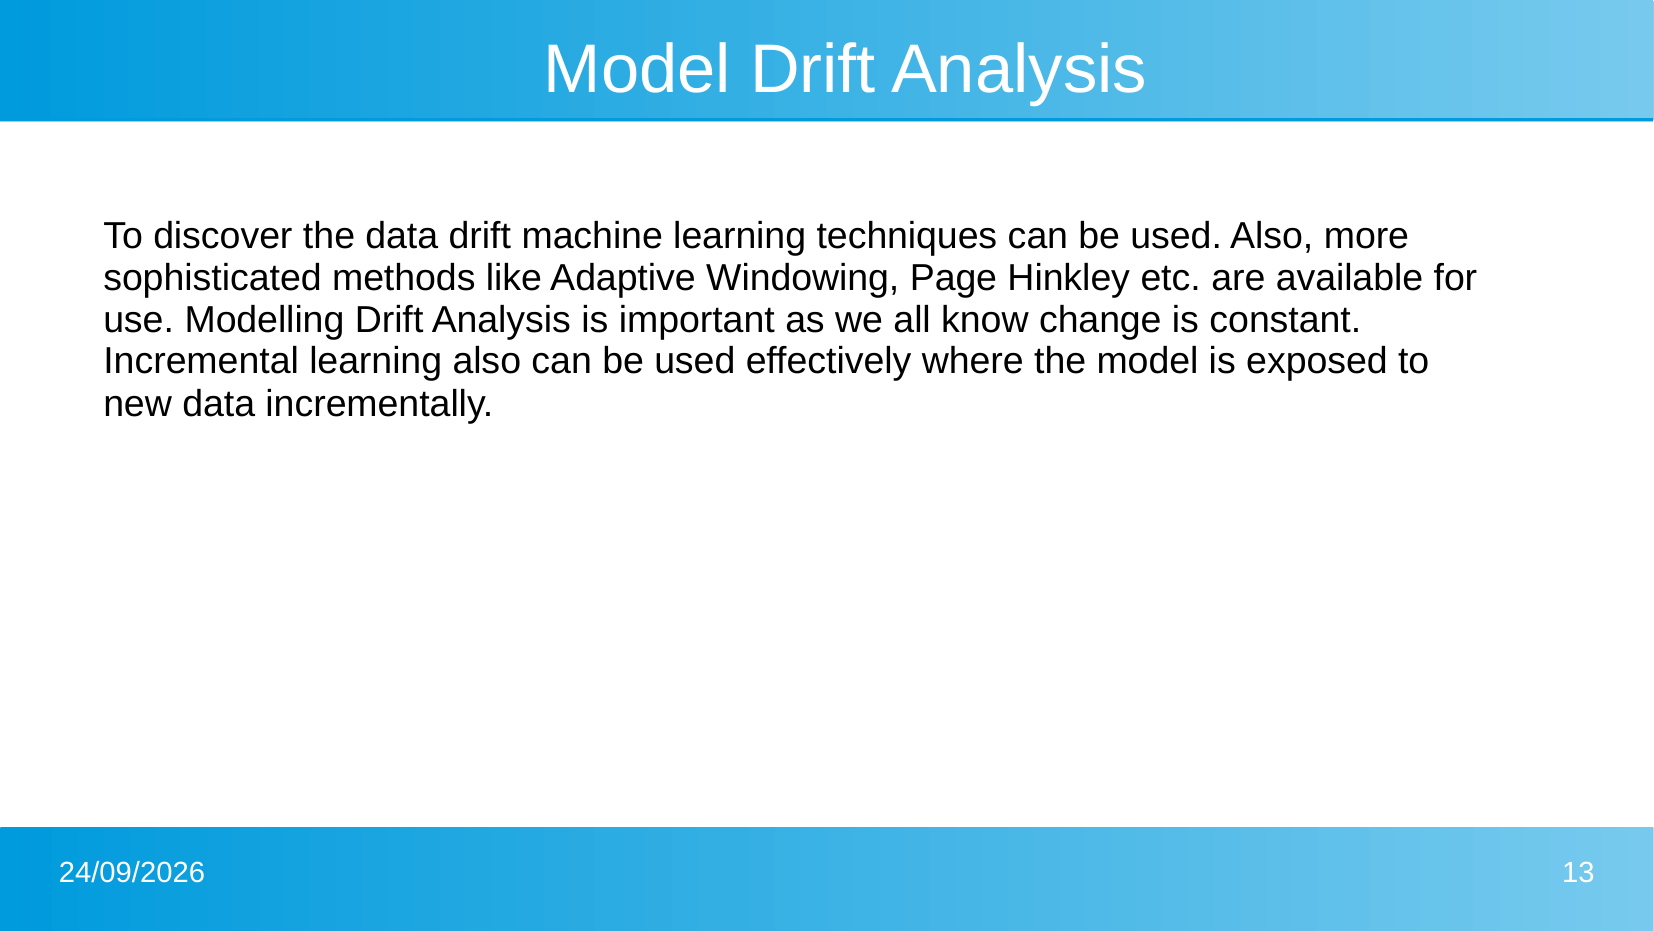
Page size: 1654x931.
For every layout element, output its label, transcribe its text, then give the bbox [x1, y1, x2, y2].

title Model Drift Analysis [59, 29, 1595, 108]
text_box To discover the data drift machine learning techniques can be used. Also, more sophisticated methods like Adaptive Windowing, Page Hinkley etc. are available for use. Modelling Drift Analysis is important as we all know change is constant. Incremental learning also can be used effectively where the model is exposed to new data incrementally. [88, 206, 1506, 432]
